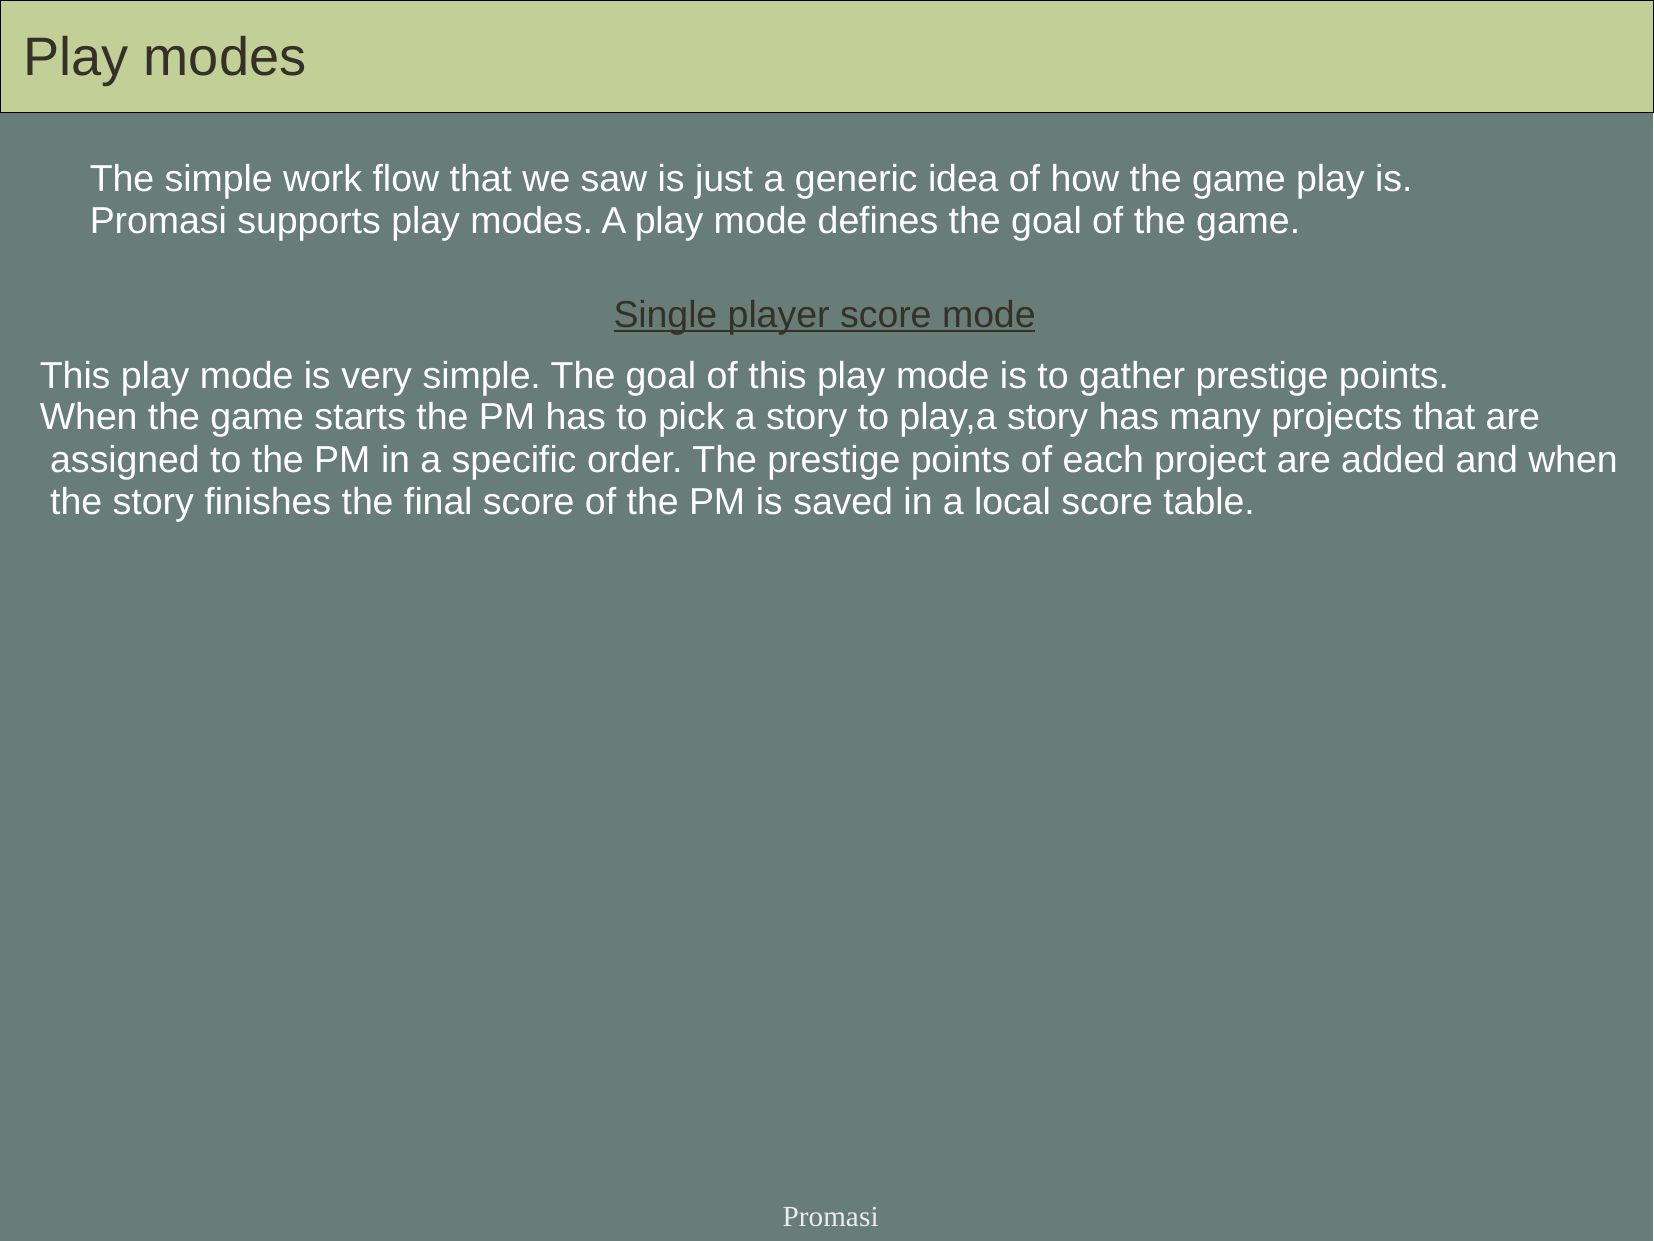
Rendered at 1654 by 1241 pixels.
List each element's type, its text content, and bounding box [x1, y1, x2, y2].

text_box This play mode is very simple. The goal of this play mode is to gather prestige points. When the game starts the PM has to pick a story to play,a story has many projects that are assigned to the PM in a specific order. The prestige points of each project are added and when the story finishes the final score of the PM is saved in a local score table. [24, 346, 1633, 530]
text_box The simple work flow that we saw is just a generic idea of how the game play is. Promasi supports play modes. A play mode defines the goal of the game. [75, 150, 1435, 249]
title Play modes [8, 19, 863, 95]
text_box Single player score mode [598, 286, 1051, 344]
